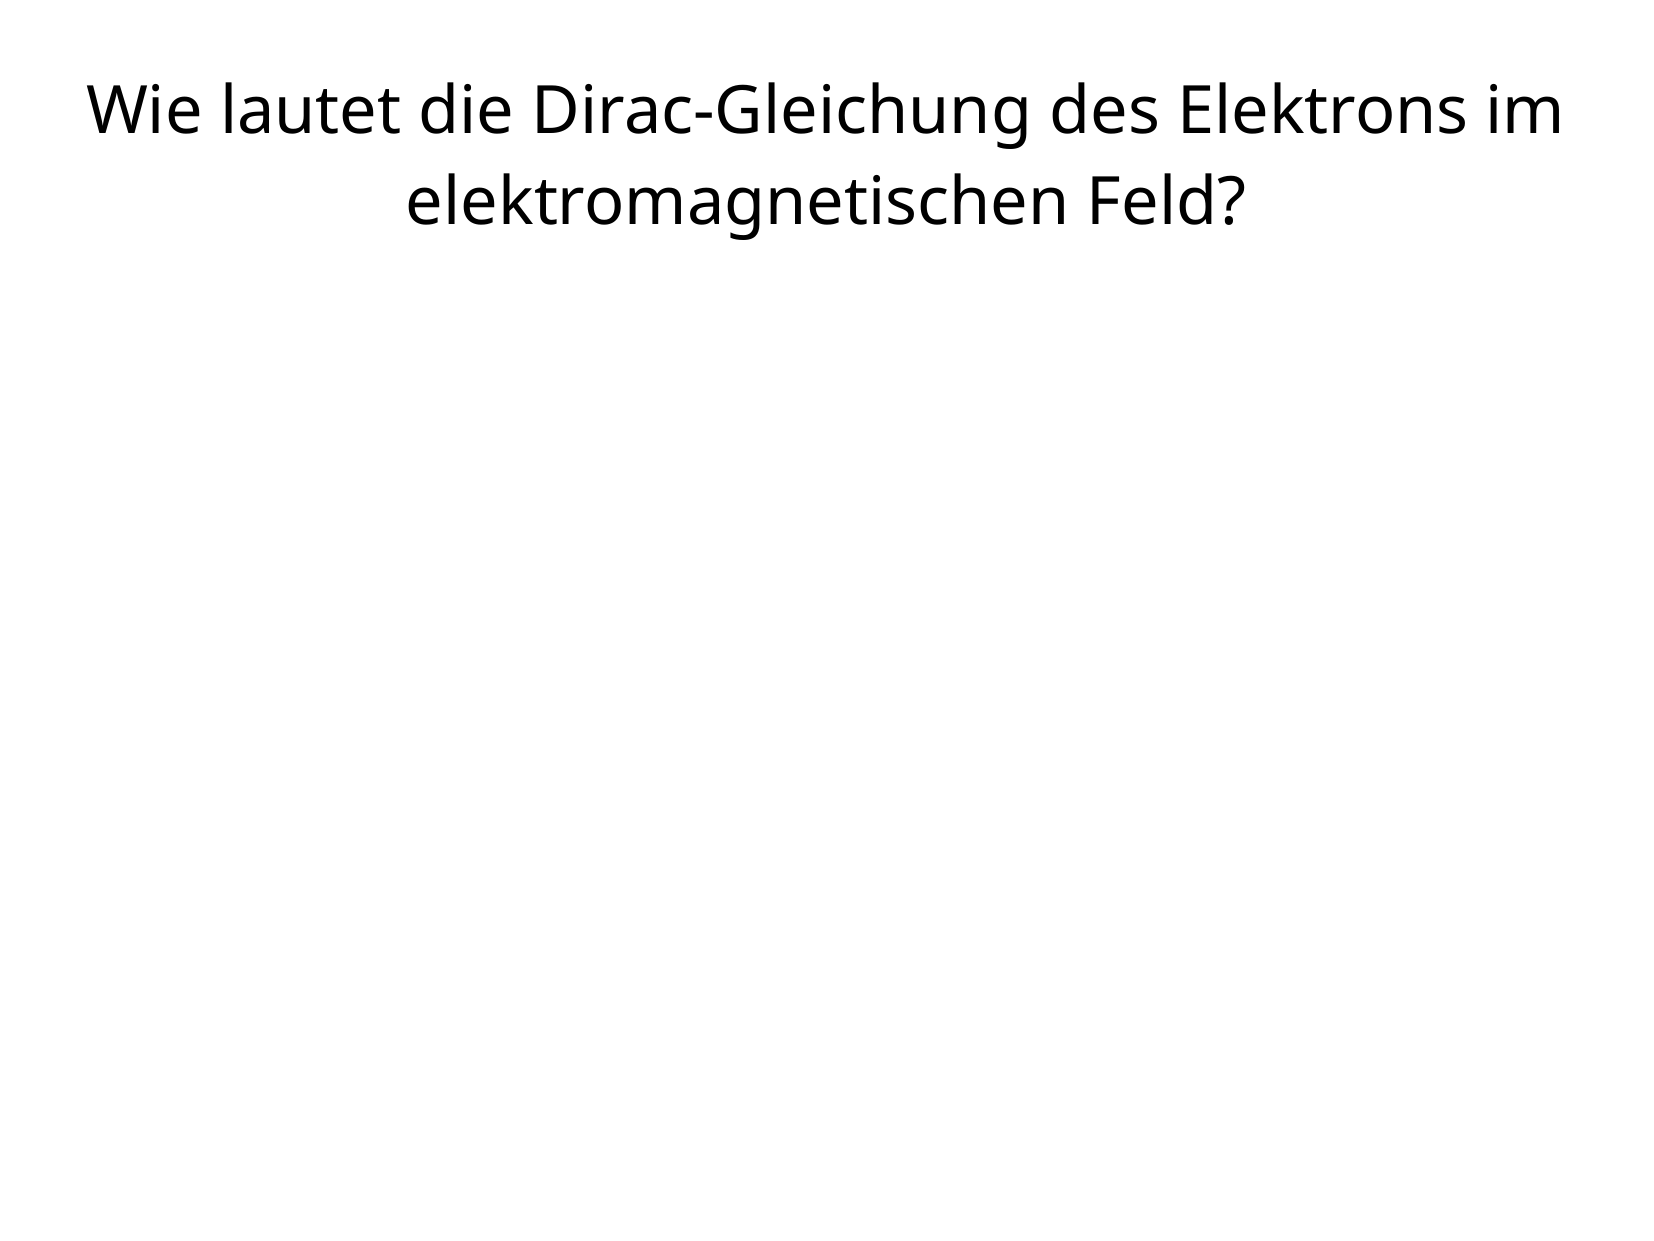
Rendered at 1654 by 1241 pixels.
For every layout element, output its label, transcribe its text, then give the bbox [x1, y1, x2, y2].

title Wie lautet die Dirac-Gleichung des Elektrons im elektromagnetischen Feld? [82, 49, 1571, 257]
